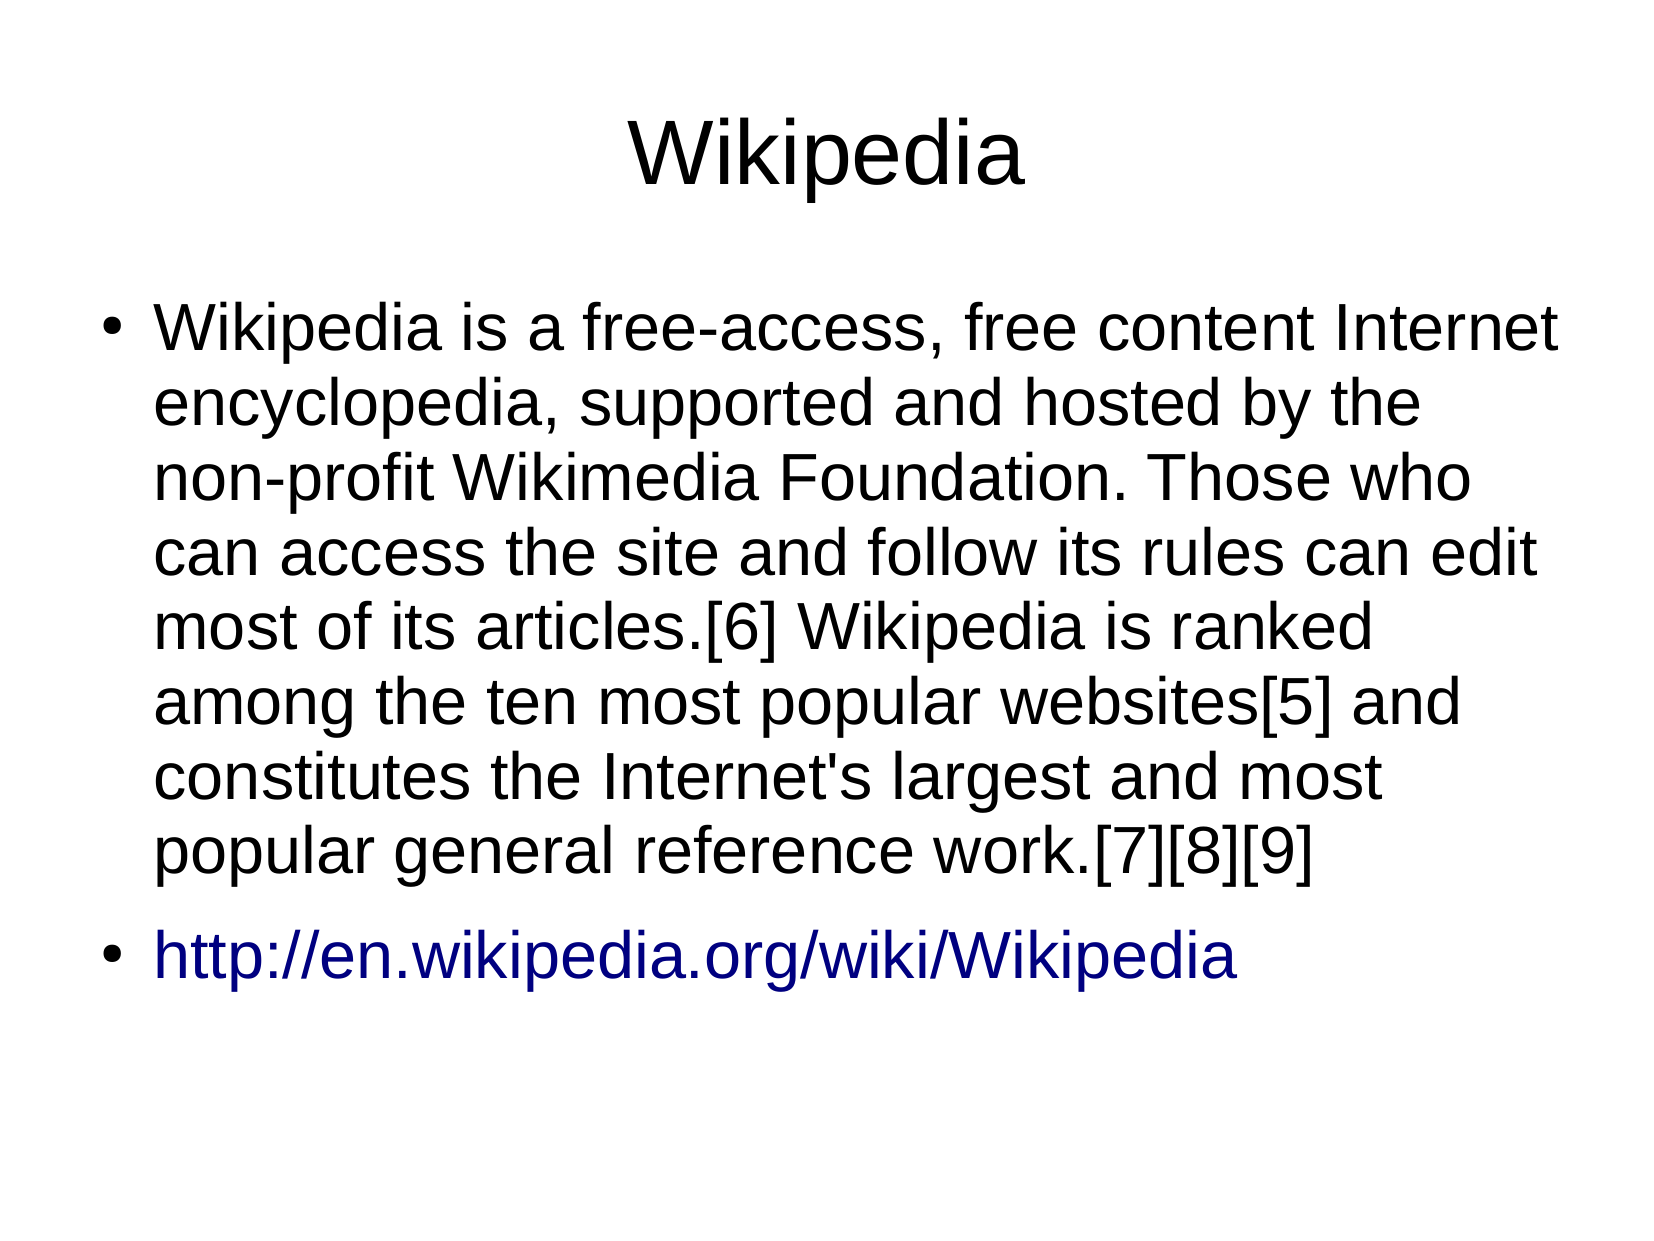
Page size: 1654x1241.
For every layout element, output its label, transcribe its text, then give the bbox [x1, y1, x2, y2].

list Wikipedia is a free-access, free content Internet encyclopedia, supported and hosted by the non-profit Wikimedia Foundation. Those who can access the site and follow its rules can edit most of its articles.[6] Wikipedia is ranked among the ten most popular websites[5] and constitutes the Internet's largest and most popular general reference work.[7][8][9] http://en.wikipedia.org/wiki/Wikipedia [82, 290, 1571, 1010]
title Wikipedia [82, 49, 1571, 257]
